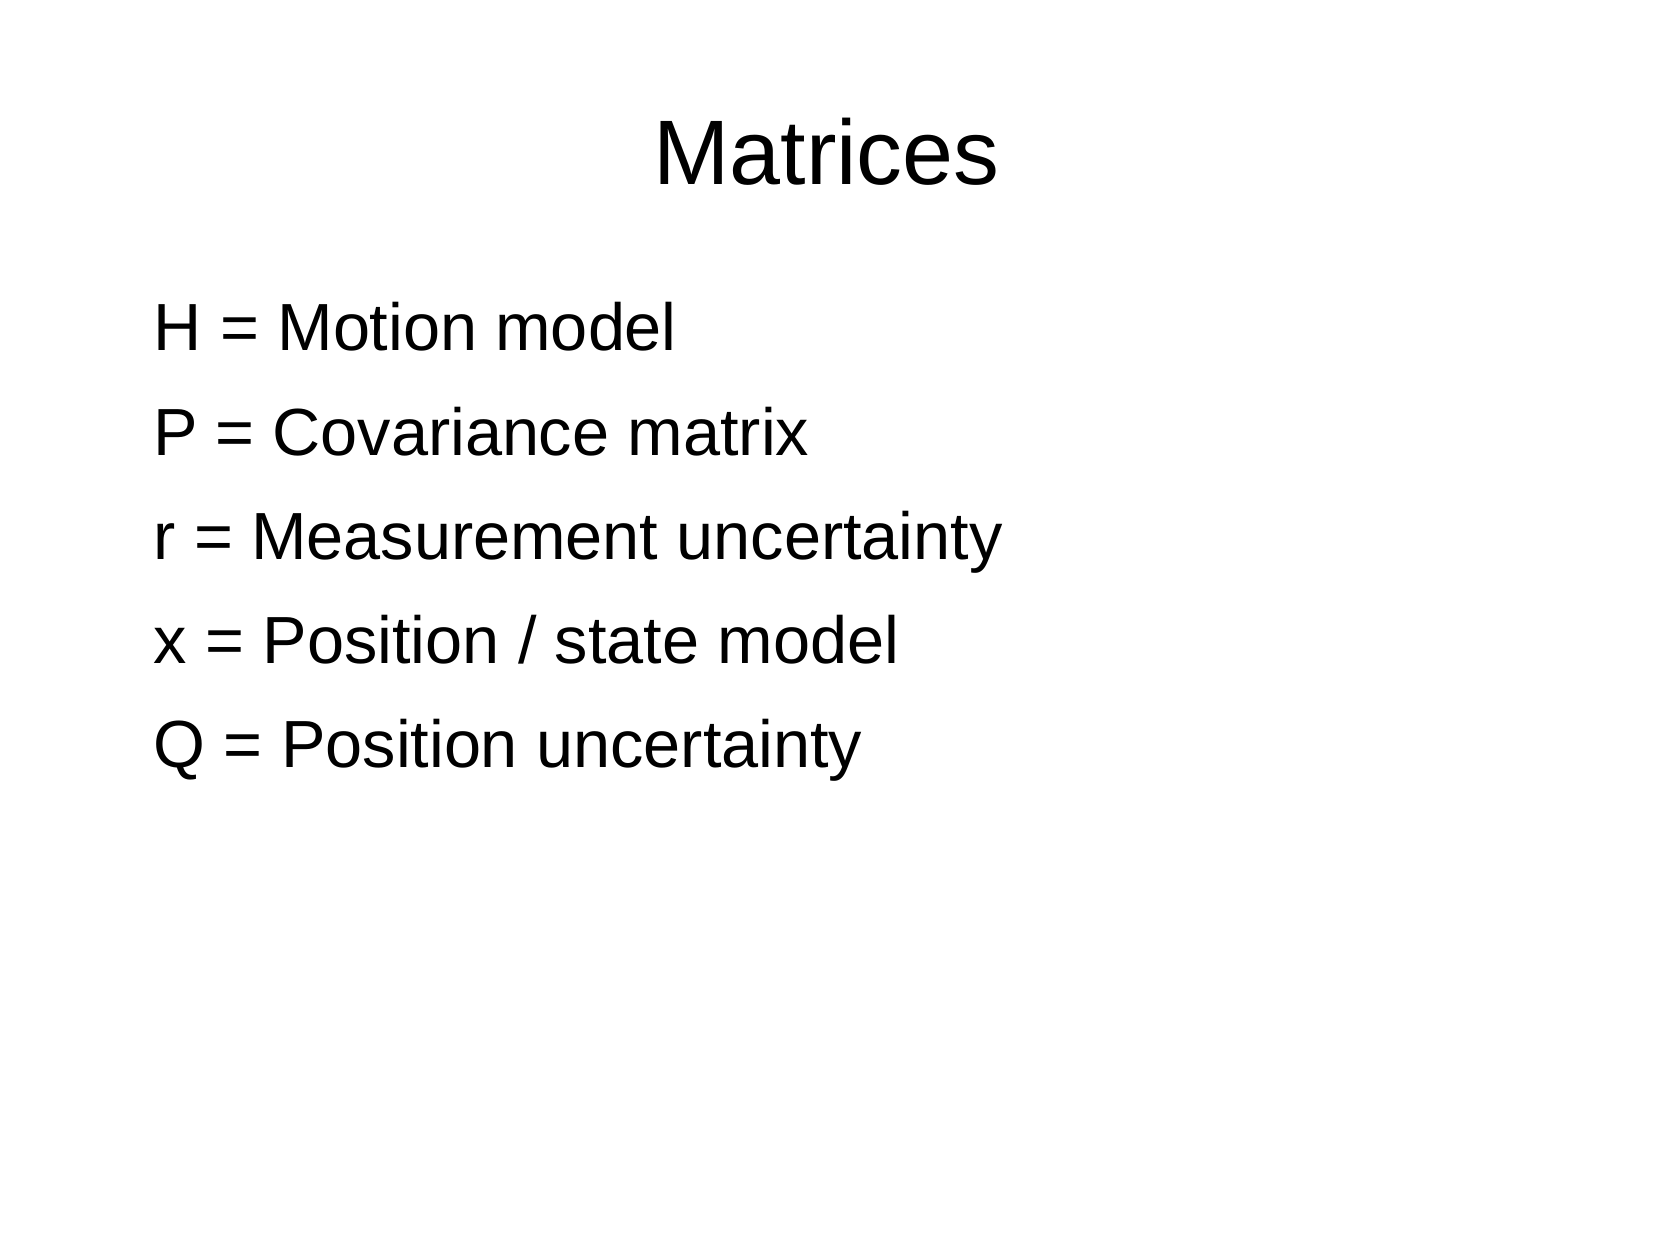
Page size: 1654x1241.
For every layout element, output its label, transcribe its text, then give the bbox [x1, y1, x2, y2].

title Matrices [82, 49, 1571, 257]
list H = Motion model P = Covariance matrix r = Measurement uncertainty x = Position / state model Q = Position uncertainty [82, 290, 1571, 1010]
